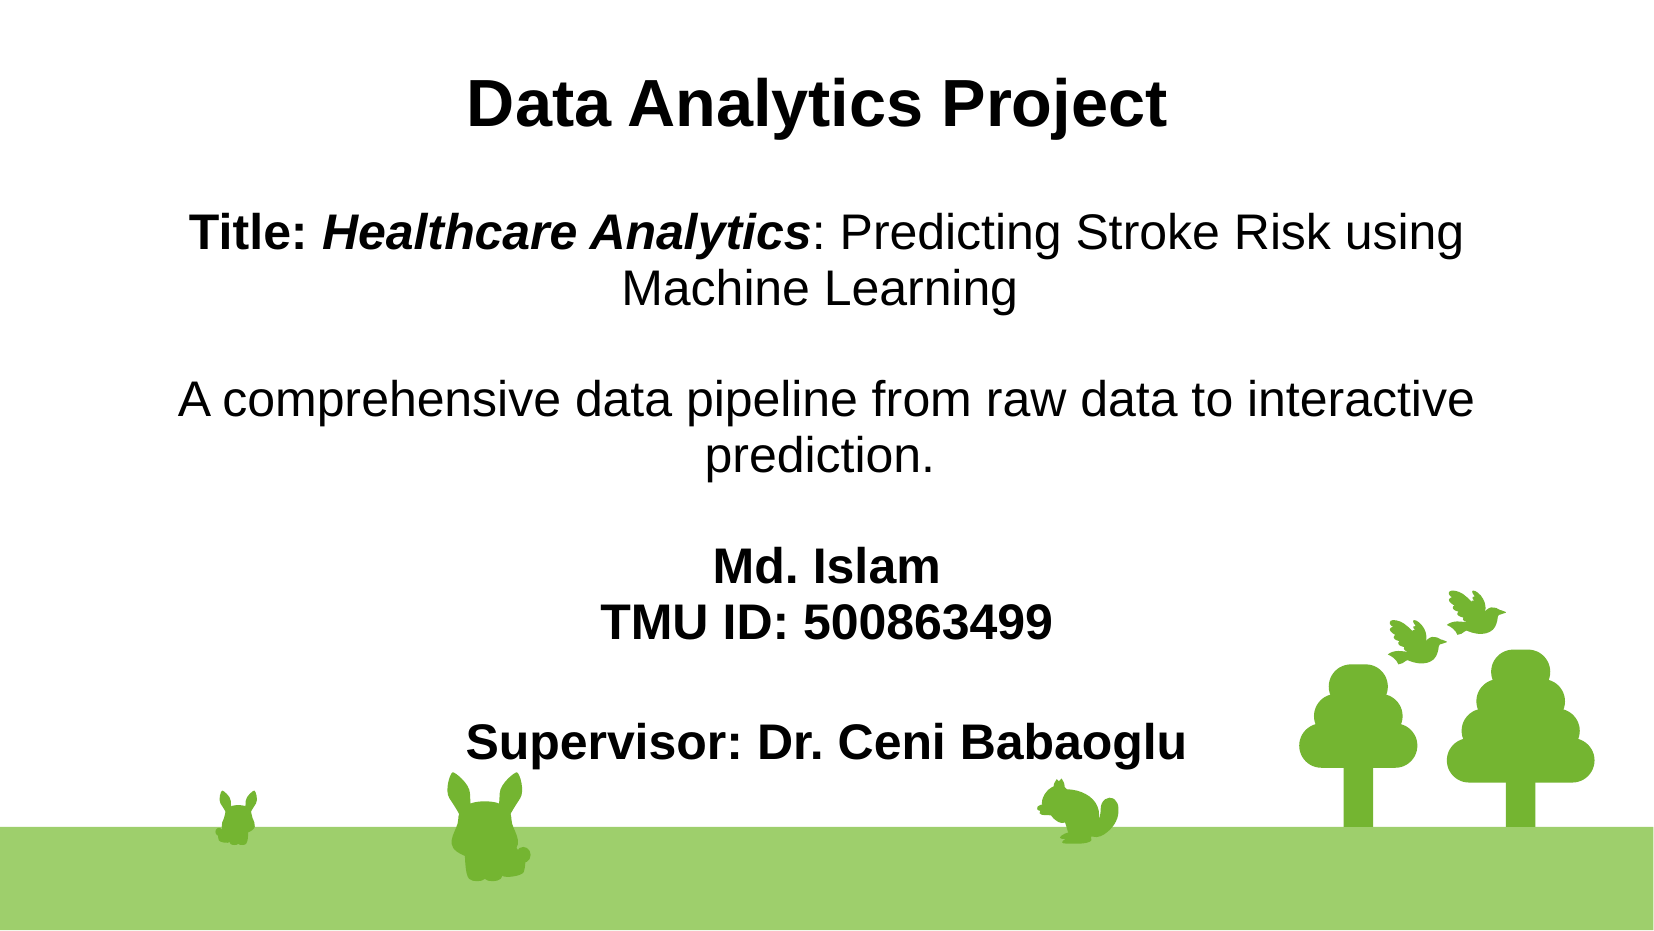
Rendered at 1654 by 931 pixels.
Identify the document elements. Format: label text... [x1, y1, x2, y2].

title Data Analytics Project [88, 29, 1565, 178]
subtitle Title: Healthcare Analytics: Predicting Stroke Risk using Machine Learning A comprehensive data pipeline from raw data to interactive prediction. Md. Islam TMU ID: 500863499 Supervisor: Dr. Ceni Babaoglu [88, 204, 1565, 771]
